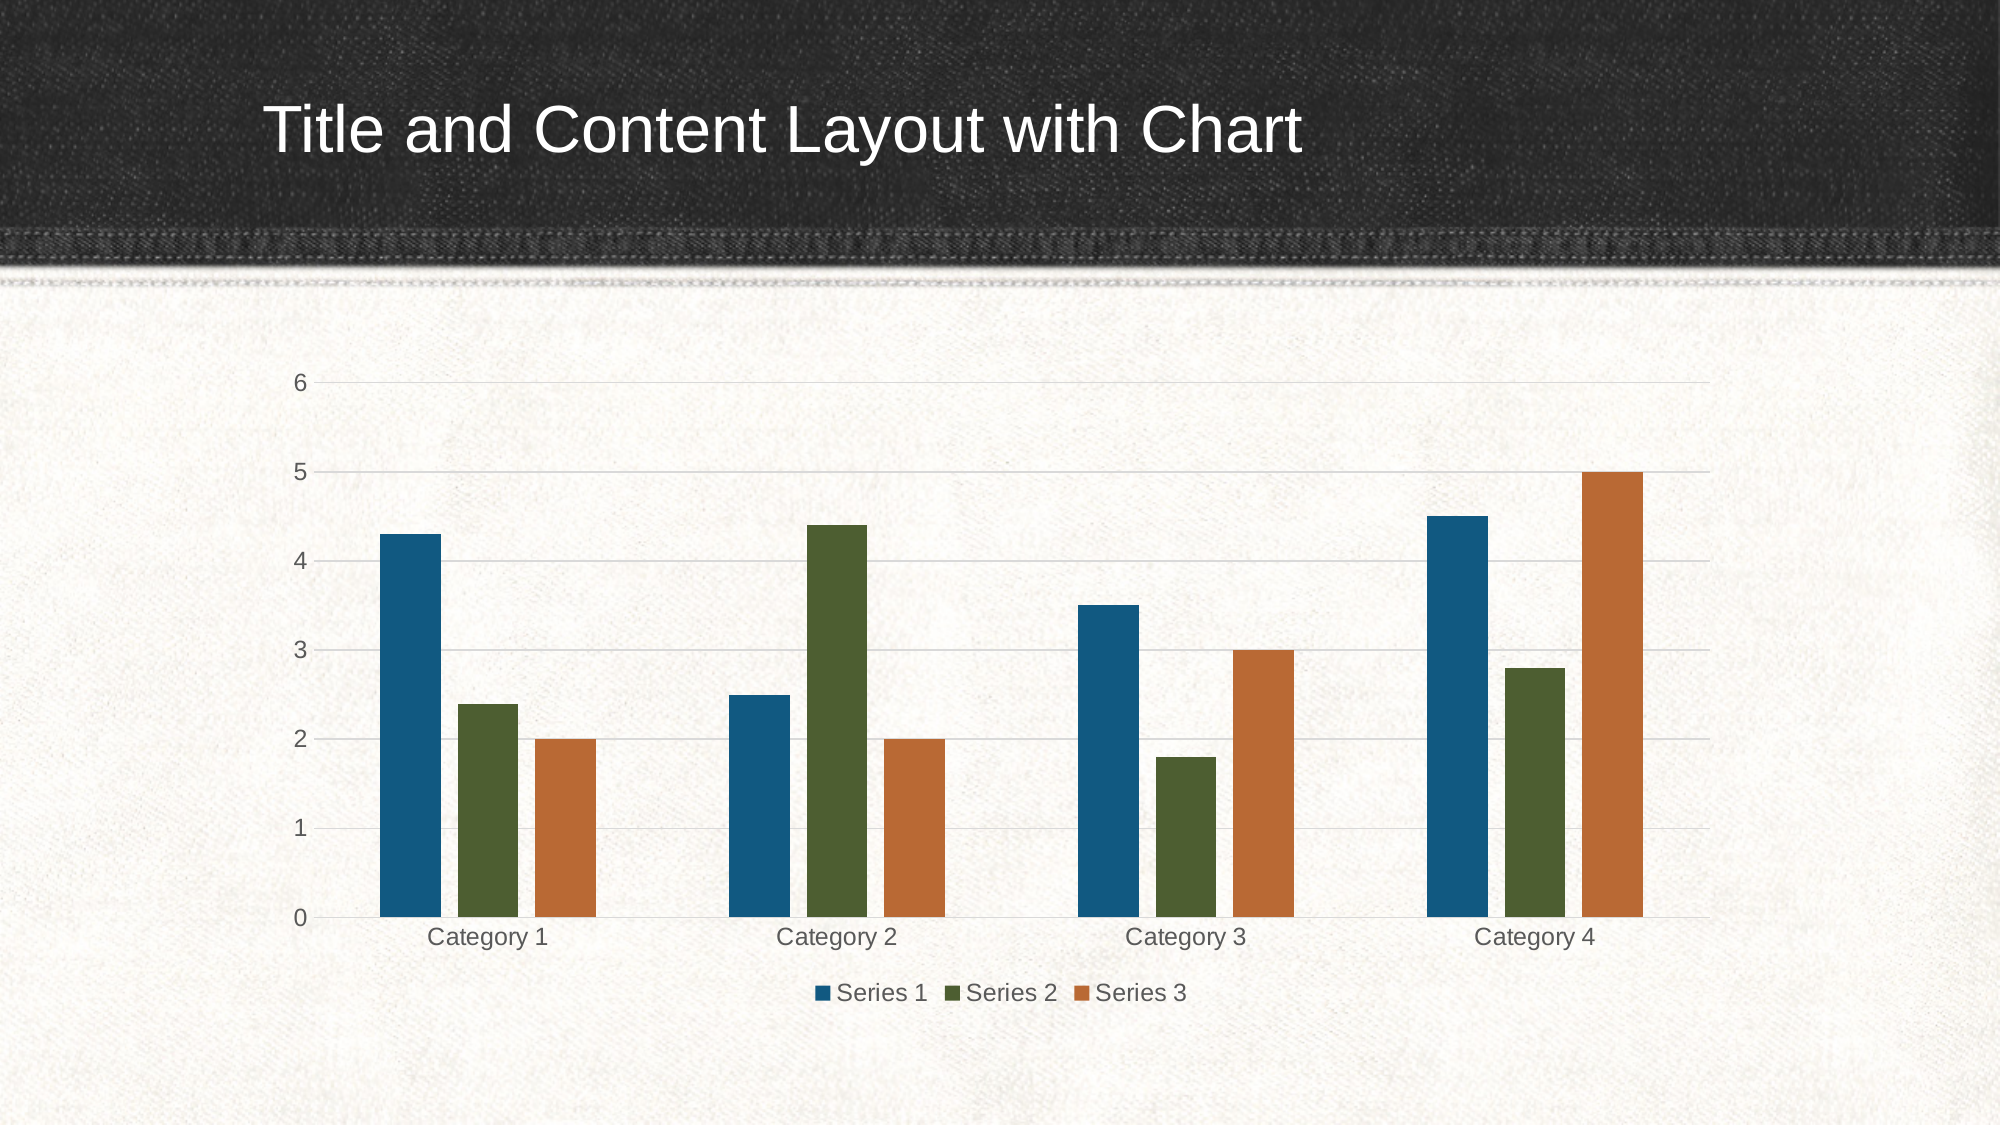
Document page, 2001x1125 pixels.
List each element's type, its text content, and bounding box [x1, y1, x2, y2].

picture [0, 0, 2000, 1125]
title Title and Content Layout with Chart [262, 48, 1738, 214]
chart [264, 356, 1739, 1013]
